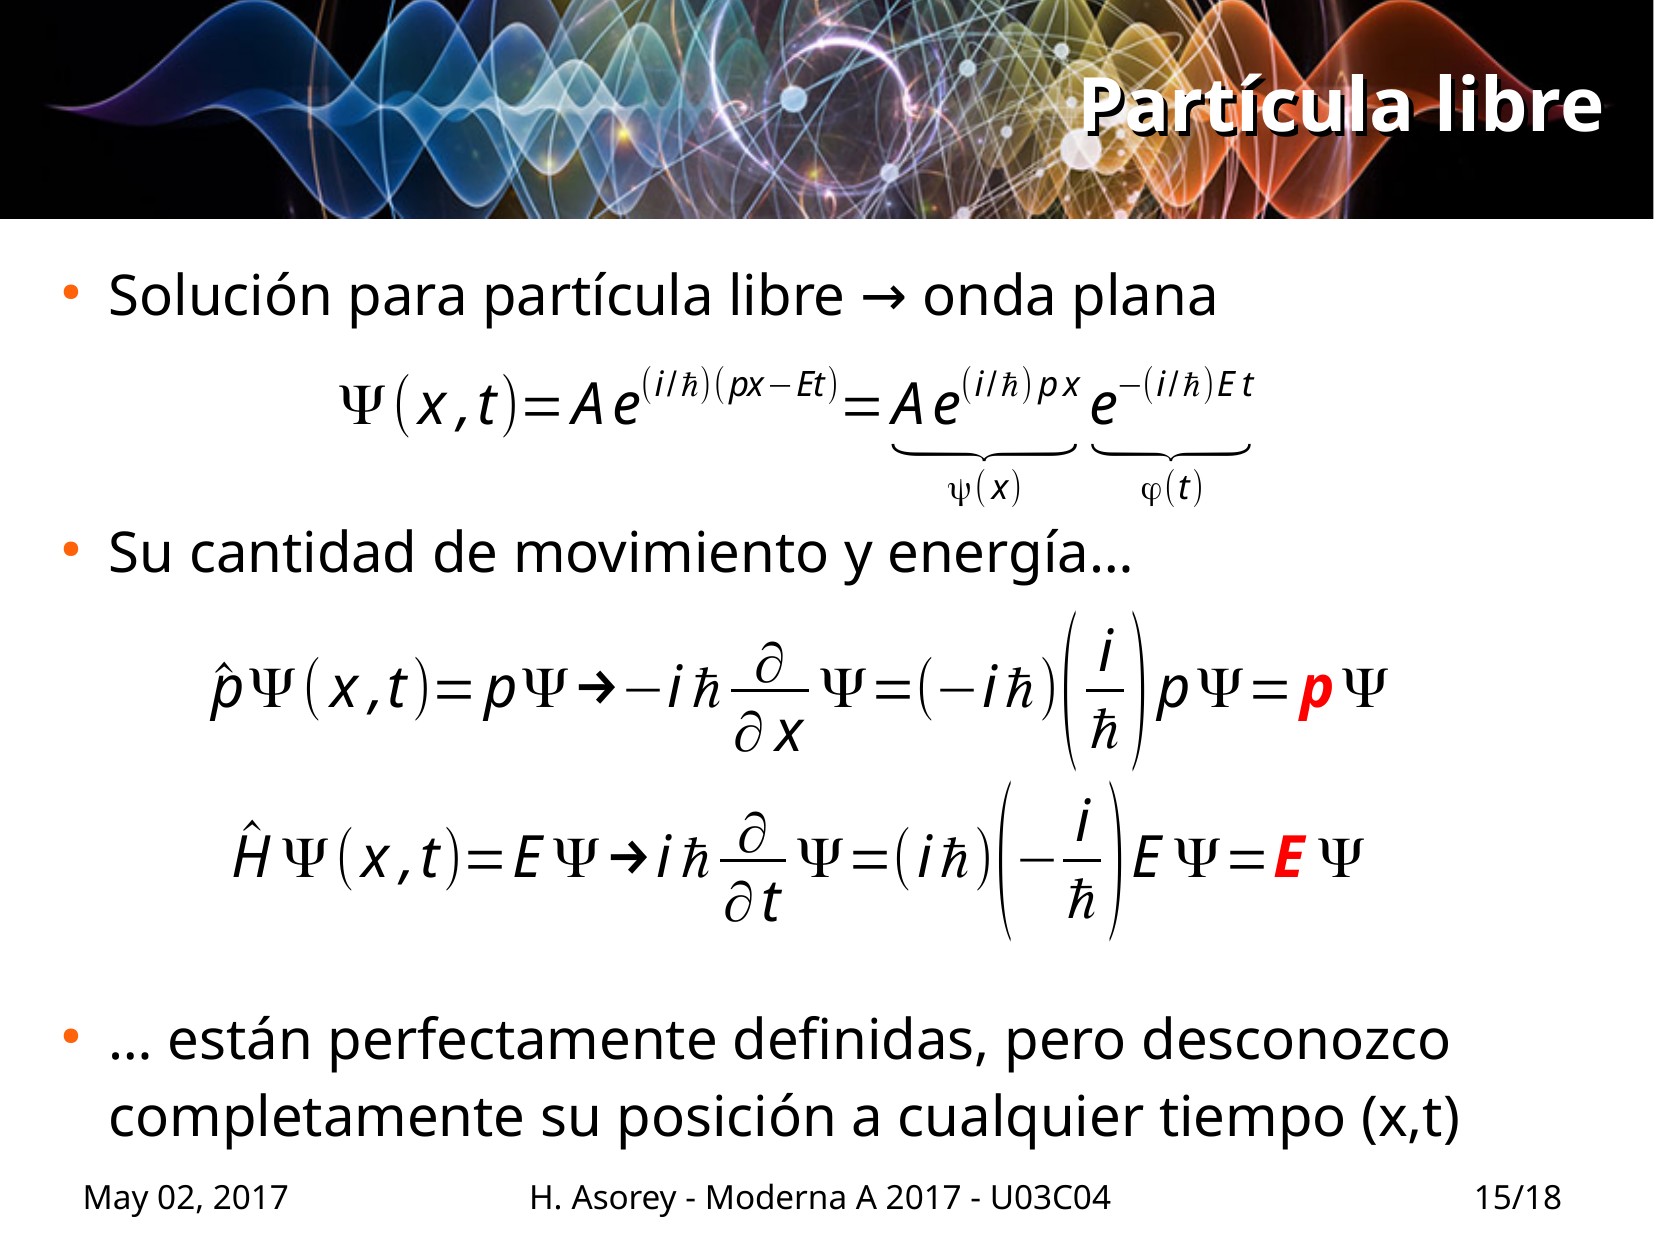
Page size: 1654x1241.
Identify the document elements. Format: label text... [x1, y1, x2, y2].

title Partícula libre [45, 15, 1606, 191]
list Solución para partícula libre → onda plana Su cantidad de movimiento y energía… … están perfectamente definidas, pero desconozco completamente su posición a cualquier tiempo (x,t) [45, 255, 1606, 1156]
chart [330, 361, 1262, 511]
picture [0, 0, 1654, 219]
chart [200, 607, 1397, 946]
